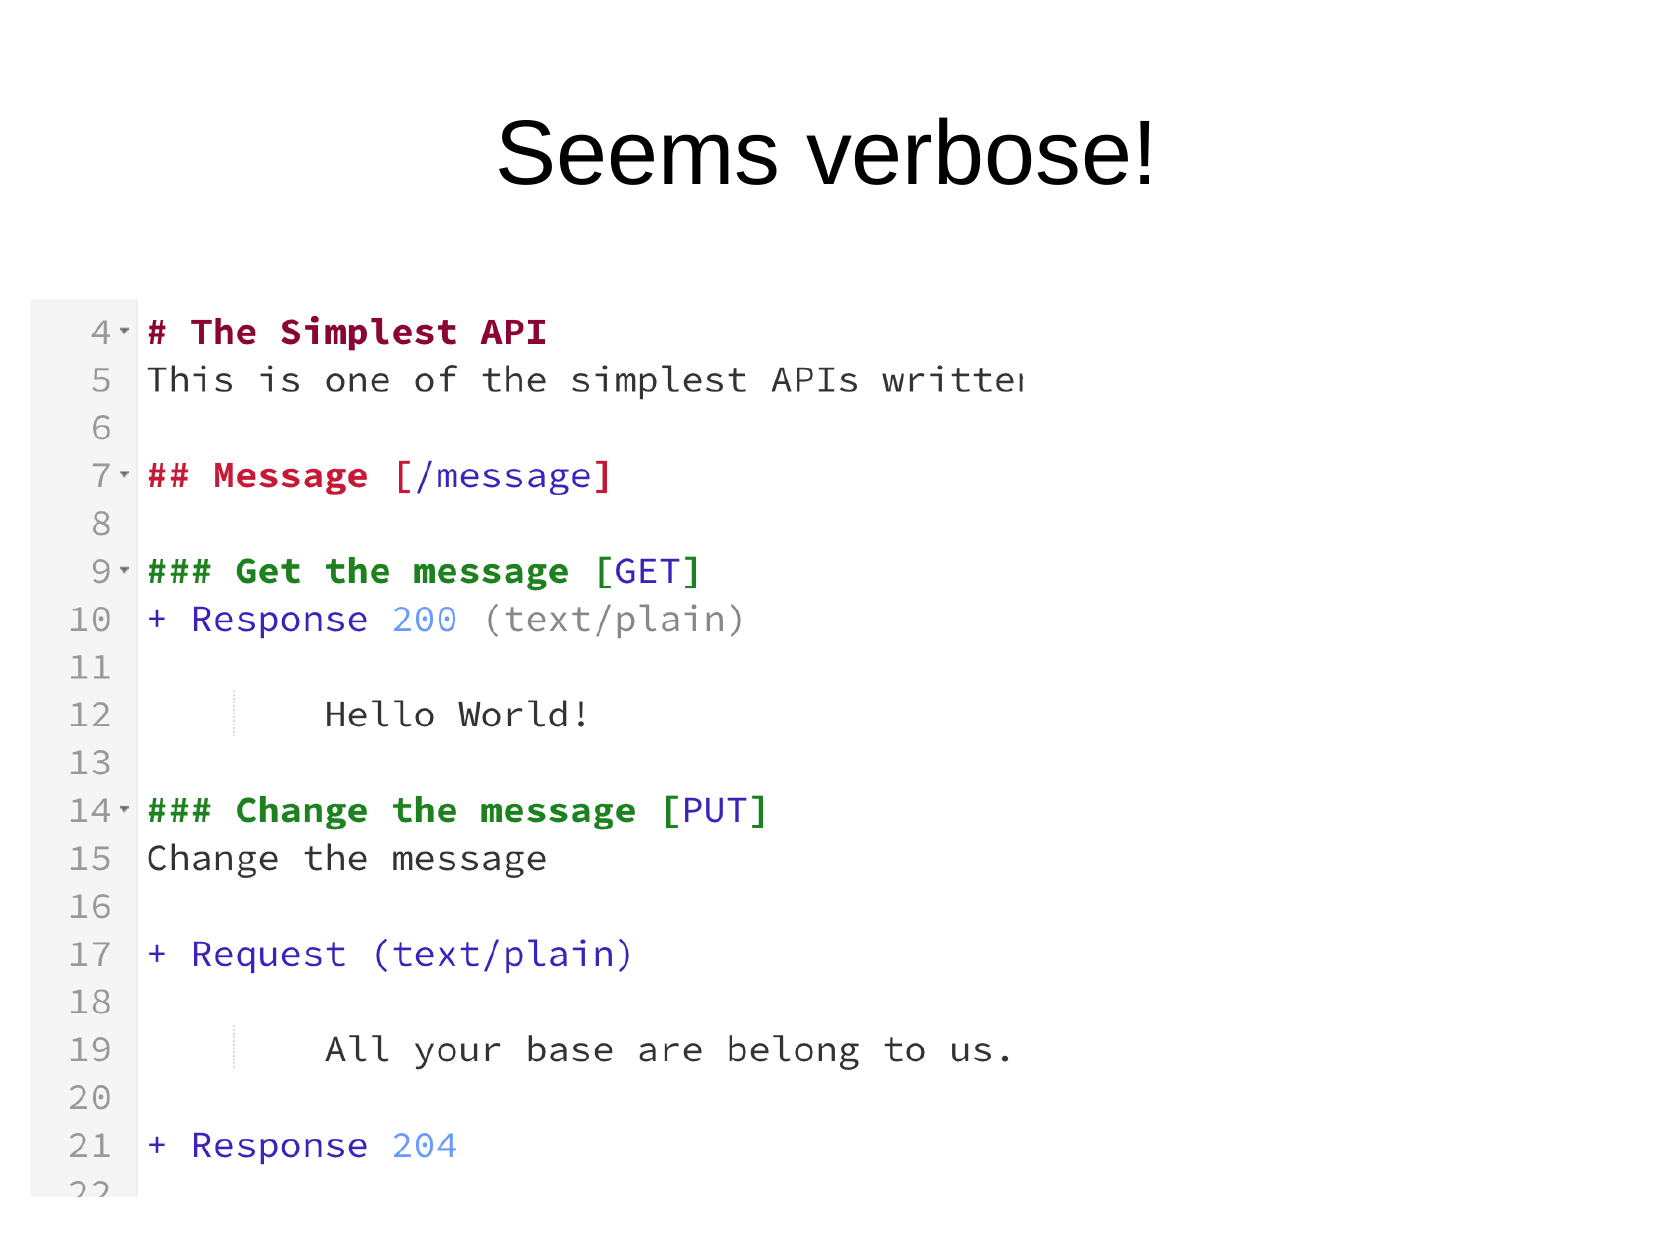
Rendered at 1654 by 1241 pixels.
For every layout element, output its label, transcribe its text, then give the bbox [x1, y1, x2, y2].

title Seems verbose! [82, 49, 1571, 257]
picture [30, 299, 1023, 1197]
